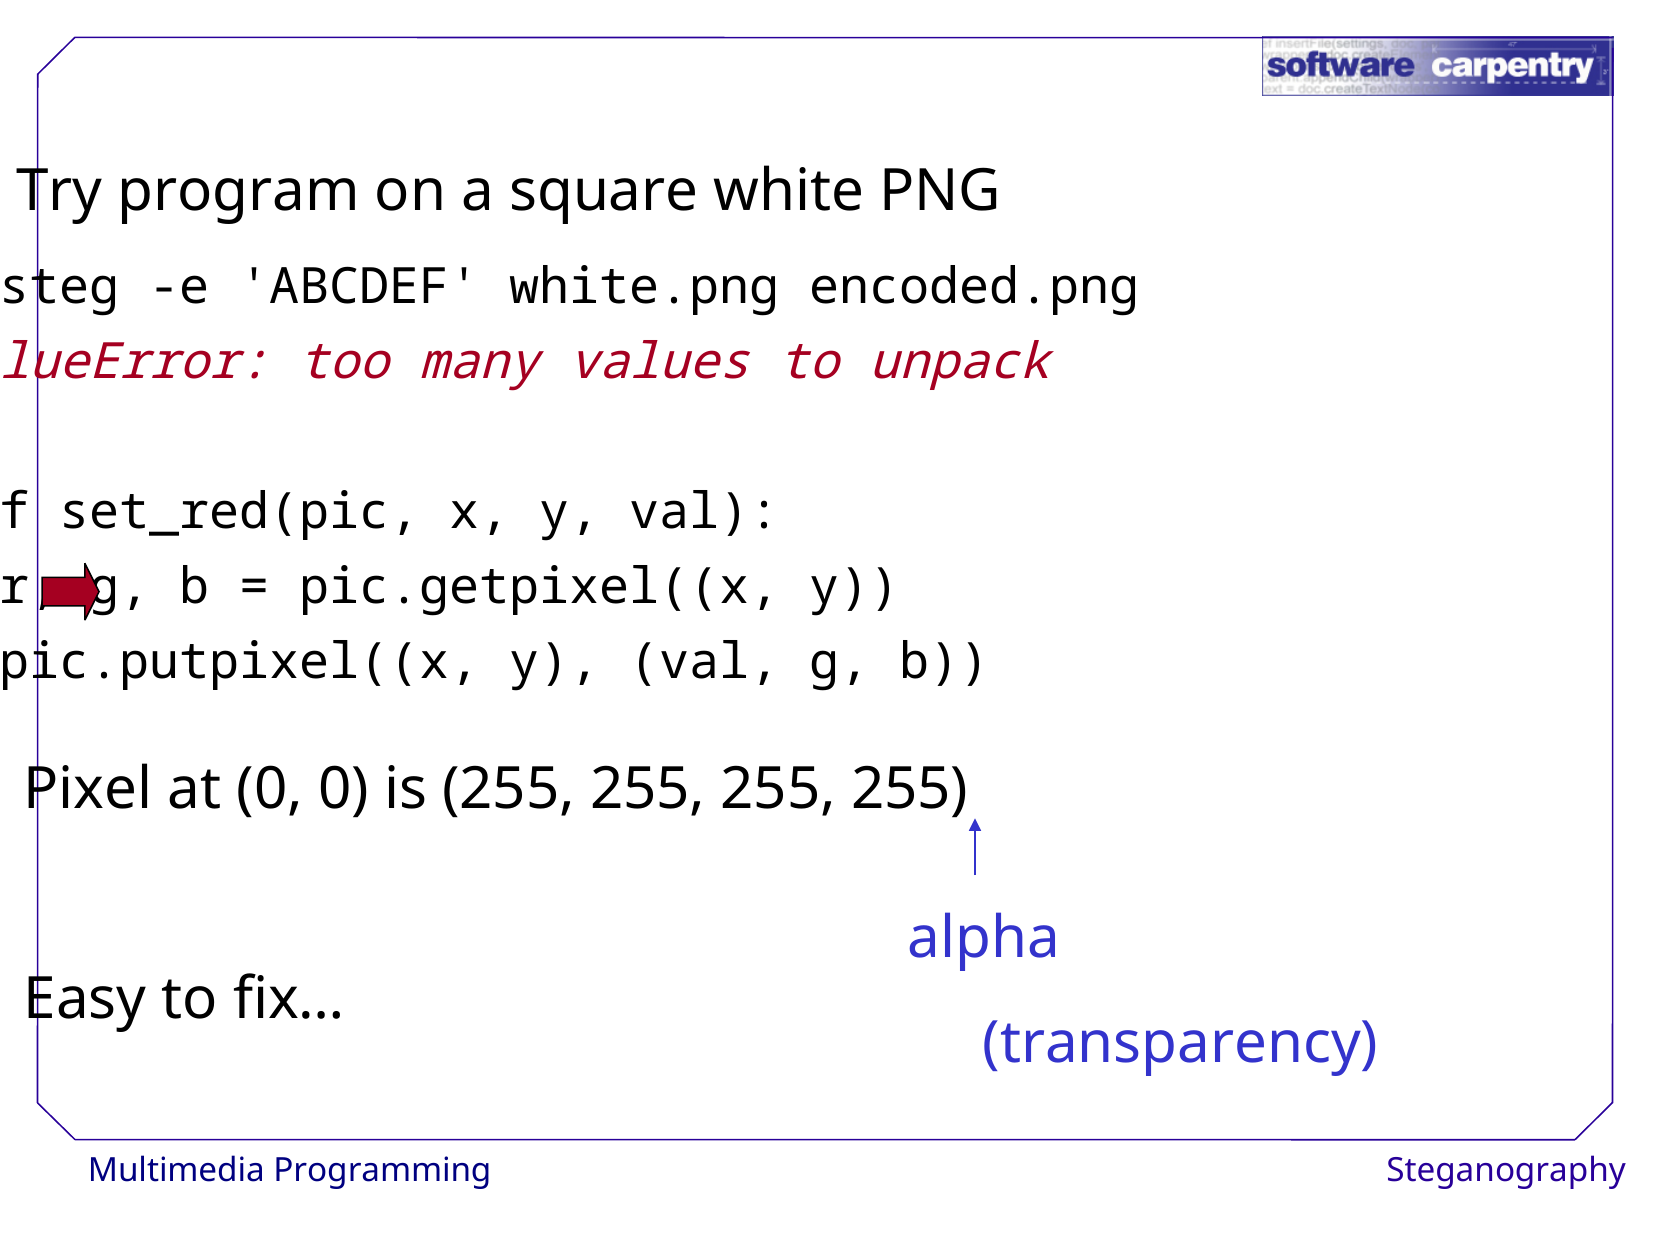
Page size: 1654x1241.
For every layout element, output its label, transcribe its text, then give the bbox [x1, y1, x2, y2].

text_box $ steg -e 'ABCDEF' white.png encoded.png ValueError: too many values to unpack def set_red(pic, x, y, val): r, g, b = pic.getpixel((x, y)) pic.putpixel((x, y), (val, g, b)) [0, 230, 1305, 697]
text_box Try program on a square white PNG [1, 109, 1167, 230]
text_box alpha (transparency) [892, 856, 1470, 1082]
text_box [42, 563, 100, 621]
text_box Pixel at (0, 0) is (255, 255, 255, 255) Easy to fix… [8, 707, 1134, 1038]
picture [1262, 36, 1614, 96]
